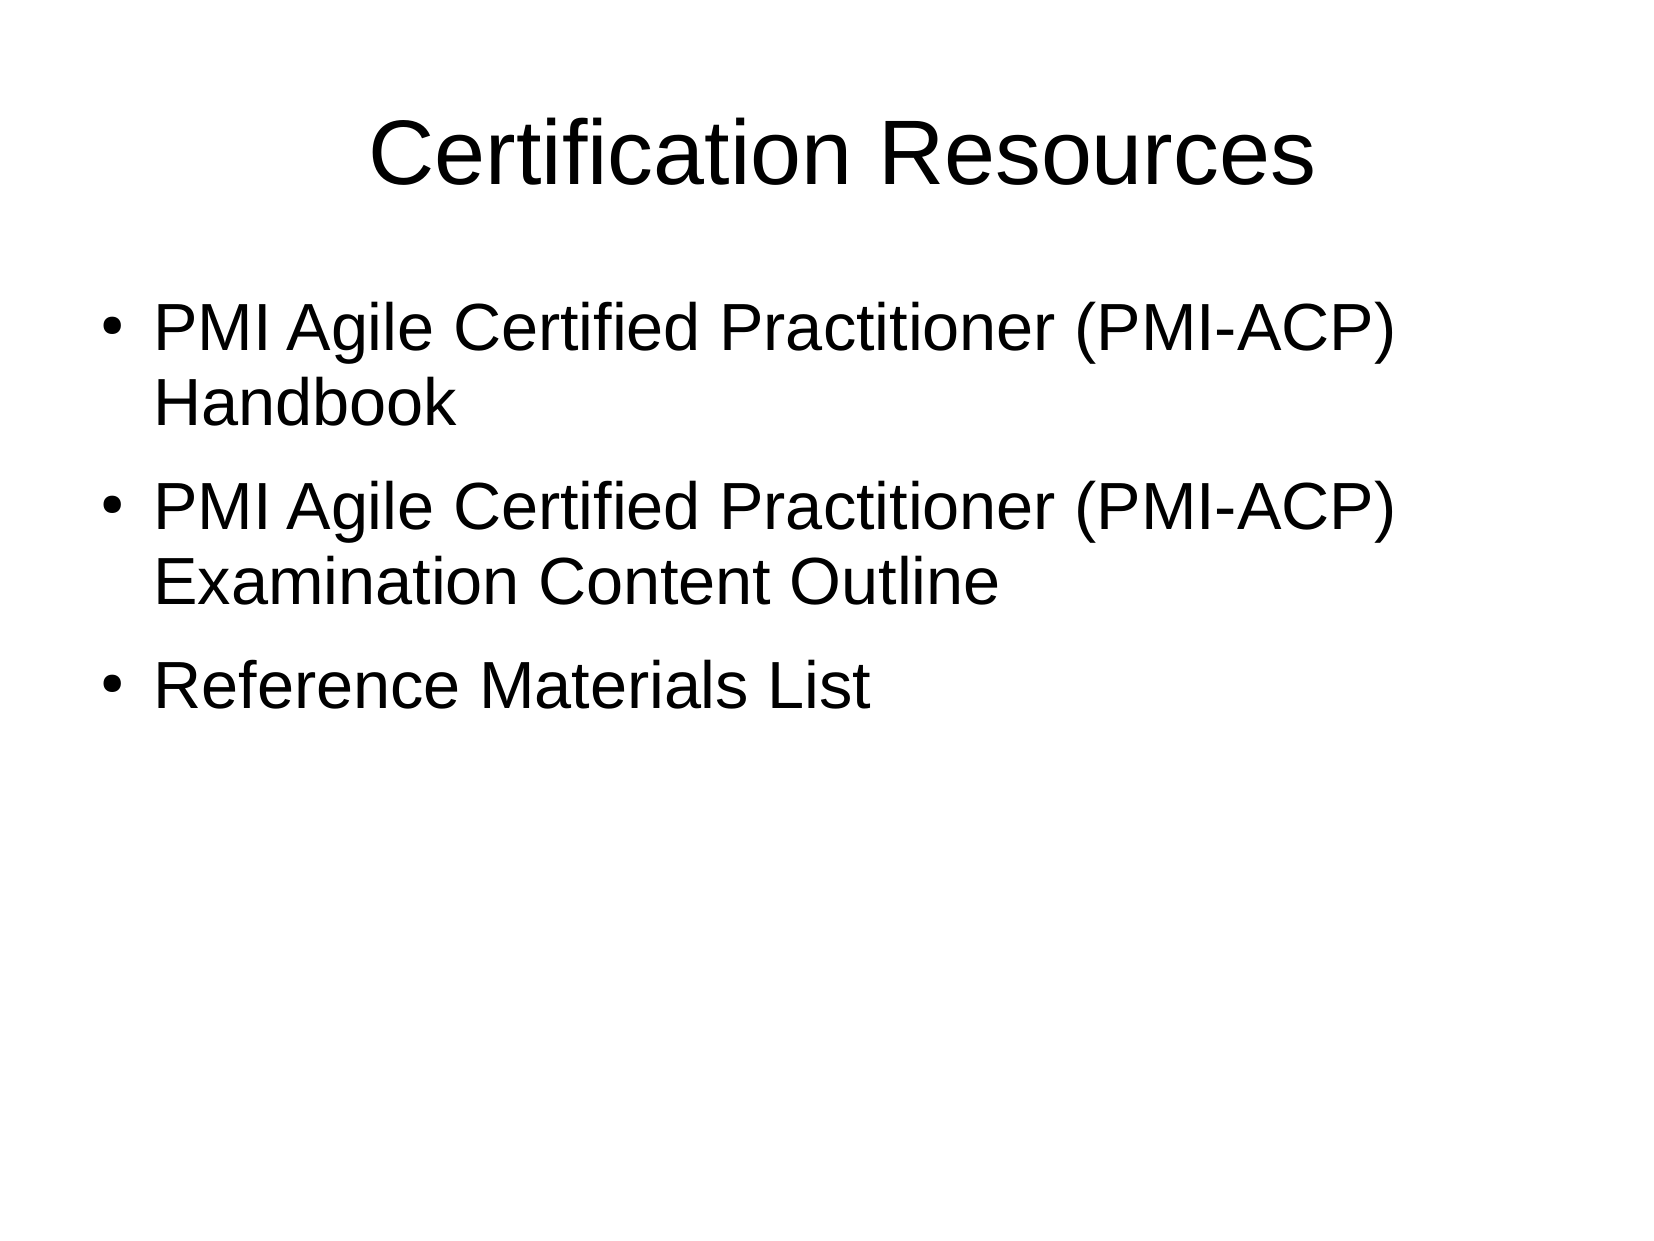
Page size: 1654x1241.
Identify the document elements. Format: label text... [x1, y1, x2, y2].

list PMI Agile Certified Practitioner (PMI-ACP) Handbook PMI Agile Certified Practitioner (PMI-ACP) Examination Content Outline Reference Materials List [82, 290, 1571, 1109]
title Certification Resources [82, 49, 1571, 257]
